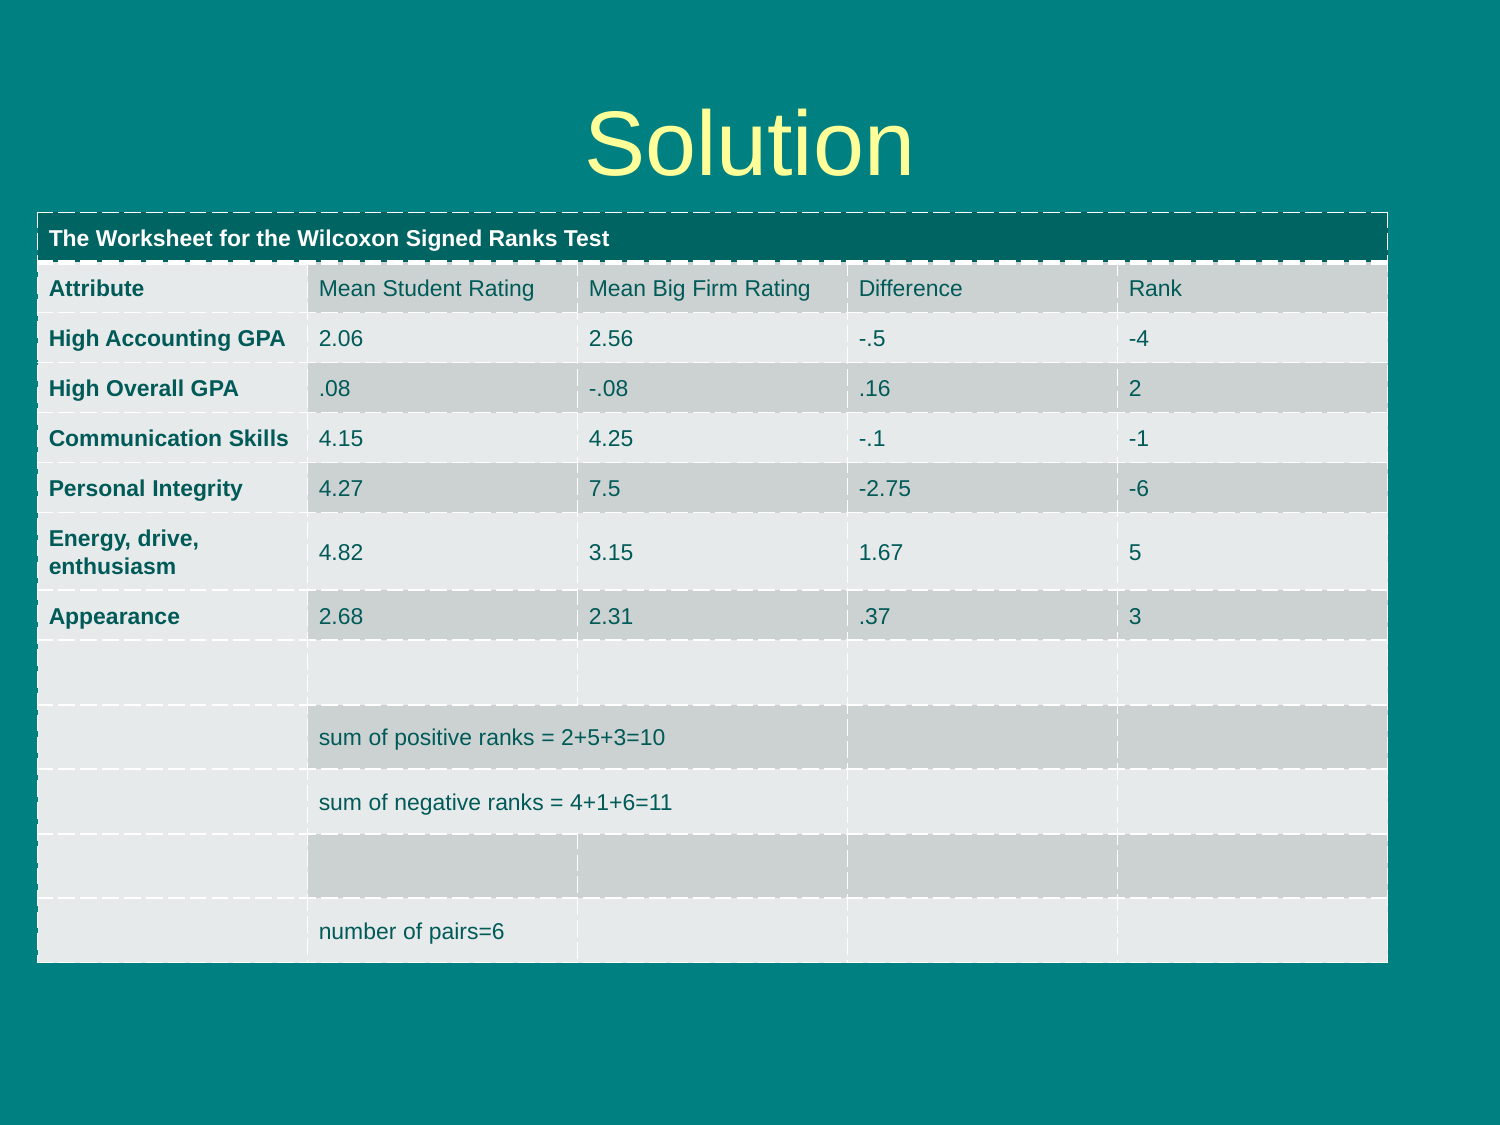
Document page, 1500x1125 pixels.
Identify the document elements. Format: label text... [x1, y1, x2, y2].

table_cell [1118, 640, 1388, 705]
table_cell [308, 834, 578, 898]
table_cell 4.27 [308, 463, 578, 513]
table_cell Difference [848, 262, 1118, 313]
table_cell .37 [848, 590, 1118, 640]
table_cell number of pairs=6 [308, 898, 578, 963]
table_cell [38, 898, 308, 963]
table_cell 3.15 [578, 513, 848, 590]
table_cell Communication Skills [38, 413, 308, 463]
table_cell 4.82 [308, 513, 578, 590]
table_cell 2 [1118, 363, 1388, 413]
table_cell sum of positive ranks = 2+5+3=10 [308, 705, 848, 769]
table_cell Mean Student Rating [308, 262, 578, 313]
table_cell 3 [1118, 590, 1388, 640]
table_cell [38, 640, 308, 705]
title Solution [75, 45, 1425, 233]
table_cell 4.15 [308, 413, 578, 463]
table_cell [848, 705, 1118, 769]
table_cell [848, 898, 1118, 963]
table_cell [38, 705, 308, 769]
table_cell [1118, 769, 1388, 834]
table_cell [578, 898, 848, 963]
table_cell [1118, 834, 1388, 898]
table_cell [848, 834, 1118, 898]
table_cell [38, 834, 308, 898]
table_cell .08 [308, 363, 578, 413]
table_cell 2.06 [308, 313, 578, 363]
table_cell -2.75 [848, 463, 1118, 513]
table_cell [1118, 705, 1388, 769]
table_cell [848, 640, 1118, 705]
table_cell Appearance [38, 590, 308, 640]
table_cell 7.5 [578, 463, 848, 513]
table_cell High Overall GPA [38, 363, 308, 413]
table_cell Energy, drive, enthusiasm [38, 513, 308, 590]
table_cell -1 [1118, 413, 1388, 463]
table_cell -4 [1118, 313, 1388, 363]
table_cell Mean Big Firm Rating [578, 262, 848, 313]
table_cell [38, 769, 308, 834]
table_cell sum of negative ranks = 4+1+6=11 [308, 769, 848, 834]
table_cell [578, 640, 848, 705]
table_cell Personal Integrity [38, 463, 308, 513]
table_cell 5 [1118, 513, 1388, 590]
table_cell 2.56 [578, 313, 848, 363]
table_cell .16 [848, 363, 1118, 413]
table_header The Worksheet for the Wilcoxon Signed Ranks Test [38, 212, 1388, 262]
table_cell High Accounting GPA [38, 313, 308, 363]
table_cell -.1 [848, 413, 1118, 463]
table_cell -.5 [848, 313, 1118, 363]
table_cell 2.68 [308, 590, 578, 640]
table_cell [848, 769, 1118, 834]
table_cell 1.67 [848, 513, 1118, 590]
table_cell Rank [1118, 262, 1388, 313]
table_cell -.08 [578, 363, 848, 413]
table_cell [308, 640, 578, 705]
table_cell [1118, 898, 1388, 963]
table_cell -6 [1118, 463, 1388, 513]
table_cell 2.31 [578, 590, 848, 640]
table_cell Attribute [38, 262, 308, 313]
table_cell [578, 834, 848, 898]
table_cell 4.25 [578, 413, 848, 463]
